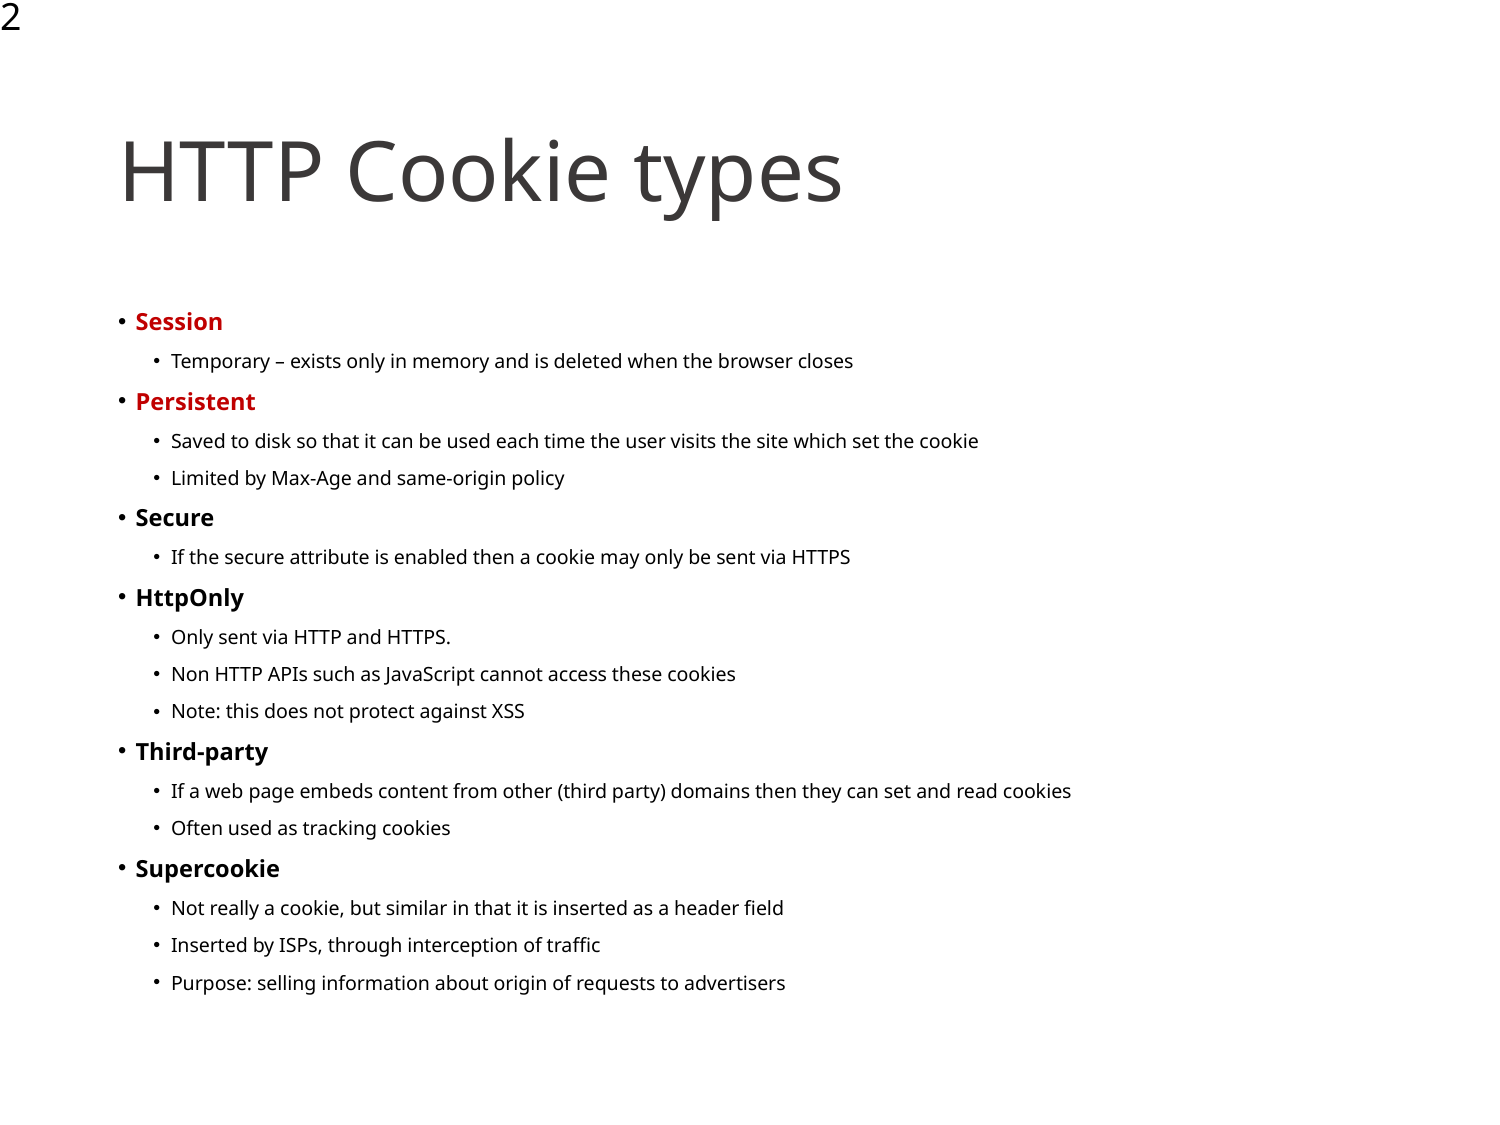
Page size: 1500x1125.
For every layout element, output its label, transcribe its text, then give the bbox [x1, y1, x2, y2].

list Session Temporary – exists only in memory and is deleted when the browser closes Persistent Saved to disk so that it can be used each time the user visits the site which set the cookie Limited by Max-Age and same-origin policy Secure If the secure attribute is enabled then a cookie may only be sent via HTTPS HttpOnly Only sent via HTTP and HTTPS. Non HTTP APIs such as JavaScript cannot access these cookies Note: this does not protect against XSS Third-party If a web page embeds content from other (third party) domains then they can set and read cookies Often used as tracking cookies Supercookie Not really a cookie, but similar in that it is inserted as a header field Inserted by ISPs, through interception of traffic Purpose: selling information about origin of requests to advertisers [103, 299, 1397, 1014]
title HTTP Cookie types [103, 59, 1397, 278]
